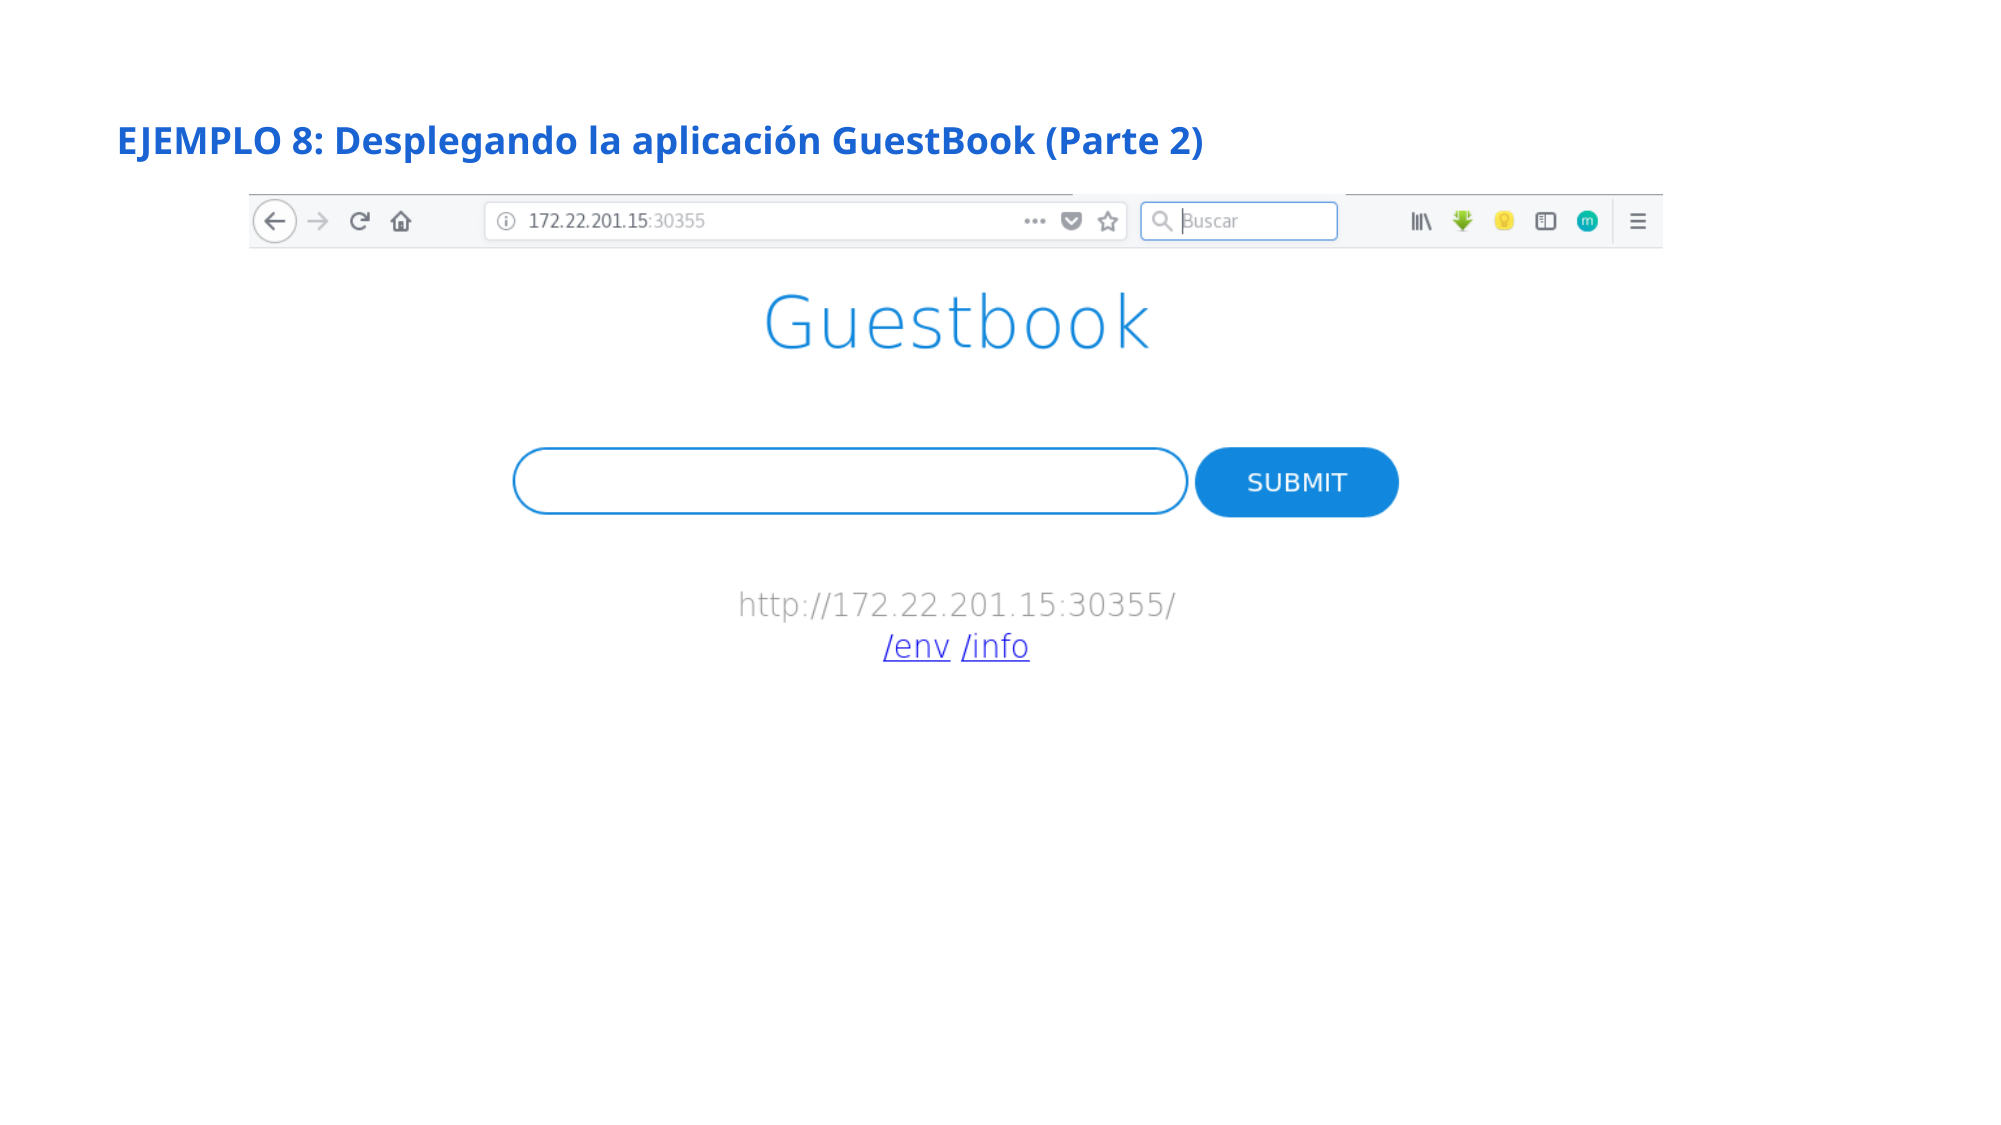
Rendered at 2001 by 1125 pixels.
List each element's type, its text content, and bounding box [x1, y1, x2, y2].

text_box EJEMPLO 8: Desplegando la aplicación GuestBook (Parte 2) [101, 110, 1382, 170]
picture [249, 194, 1663, 1045]
